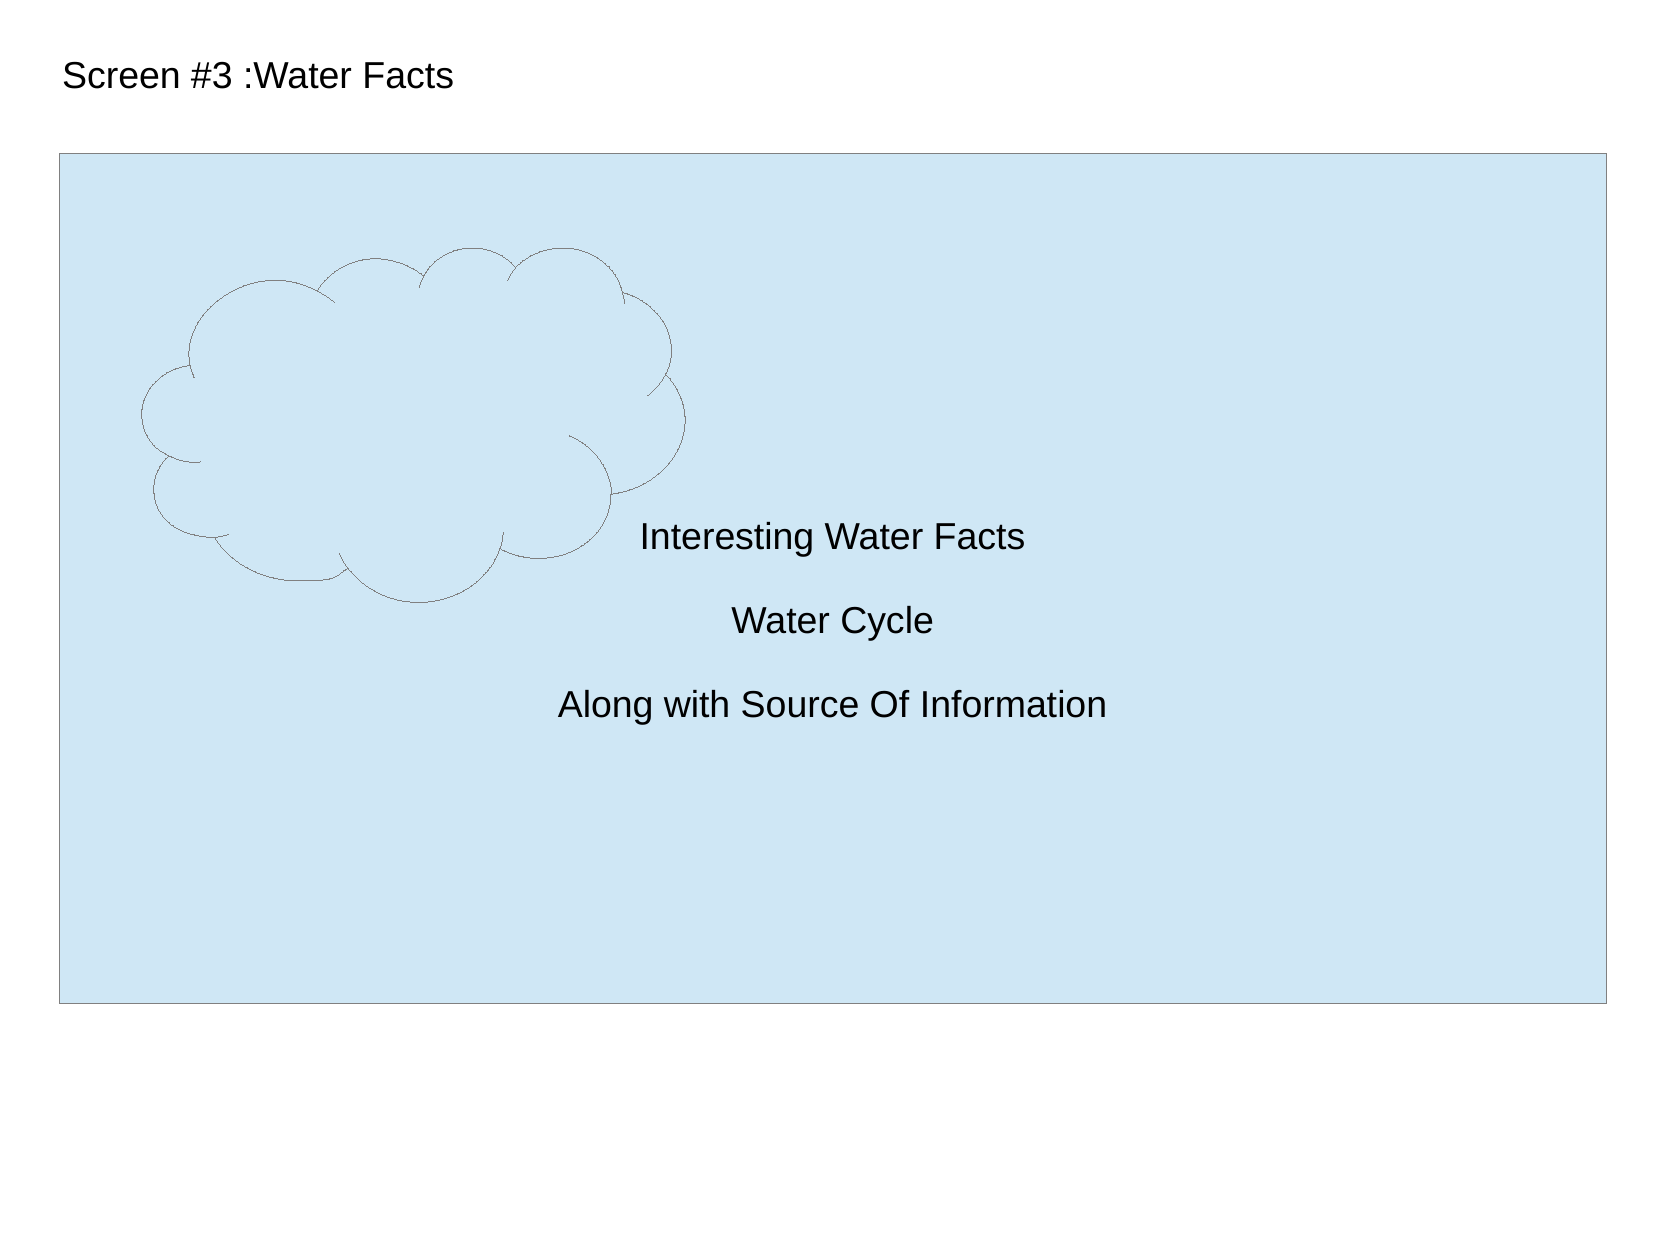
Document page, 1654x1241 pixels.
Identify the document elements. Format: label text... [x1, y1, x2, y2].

text_box Interesting Water Facts Water Cycle Along with Source Of Information [59, 153, 1607, 1004]
text_box Screen #3 :Water Facts [47, 47, 615, 105]
text_box [141, 248, 686, 603]
